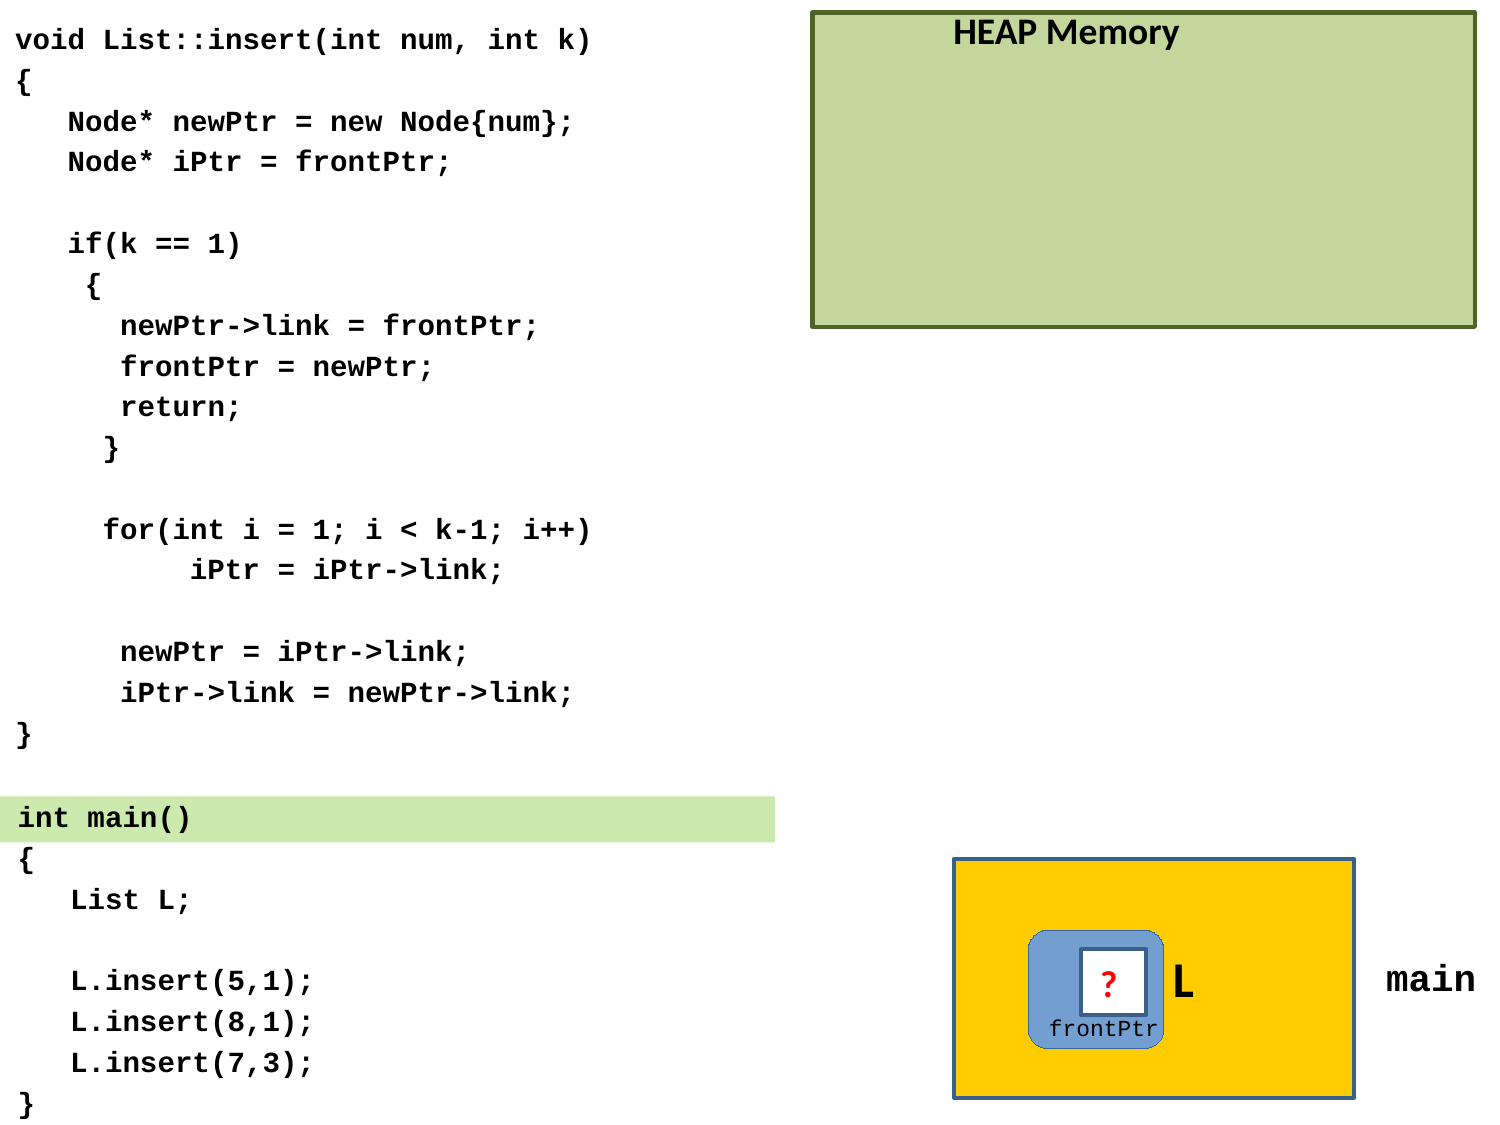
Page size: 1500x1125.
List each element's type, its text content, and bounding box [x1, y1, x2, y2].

text_box main [1371, 947, 1492, 1007]
text_box int main() { List L; L.insert(5,1); L.insert(8,1); L.insert(7,3); } [2, 790, 730, 1122]
text_box ? [1085, 952, 1161, 1012]
text_box L [1158, 940, 1210, 1016]
text_box [730, 796, 775, 843]
text_box HEAP Memory [938, 0, 1195, 60]
text_box [954, 858, 1355, 1098]
subtitle void List::insert(int num, int k) { Node* newPtr = new Node{num}; Node* iPtr = frontPtr; if(k == 1) { newPtr->link = frontPtr; frontPtr = newPtr; return; } for(int i = 1; i < k-1; i++) iPtr = iPtr->link; newPtr = iPtr->link; iPtr->link = newPtr->link; } [0, 12, 825, 1053]
text_box [825, 12, 1475, 327]
text_box frontPtr [1034, 1006, 1174, 1049]
